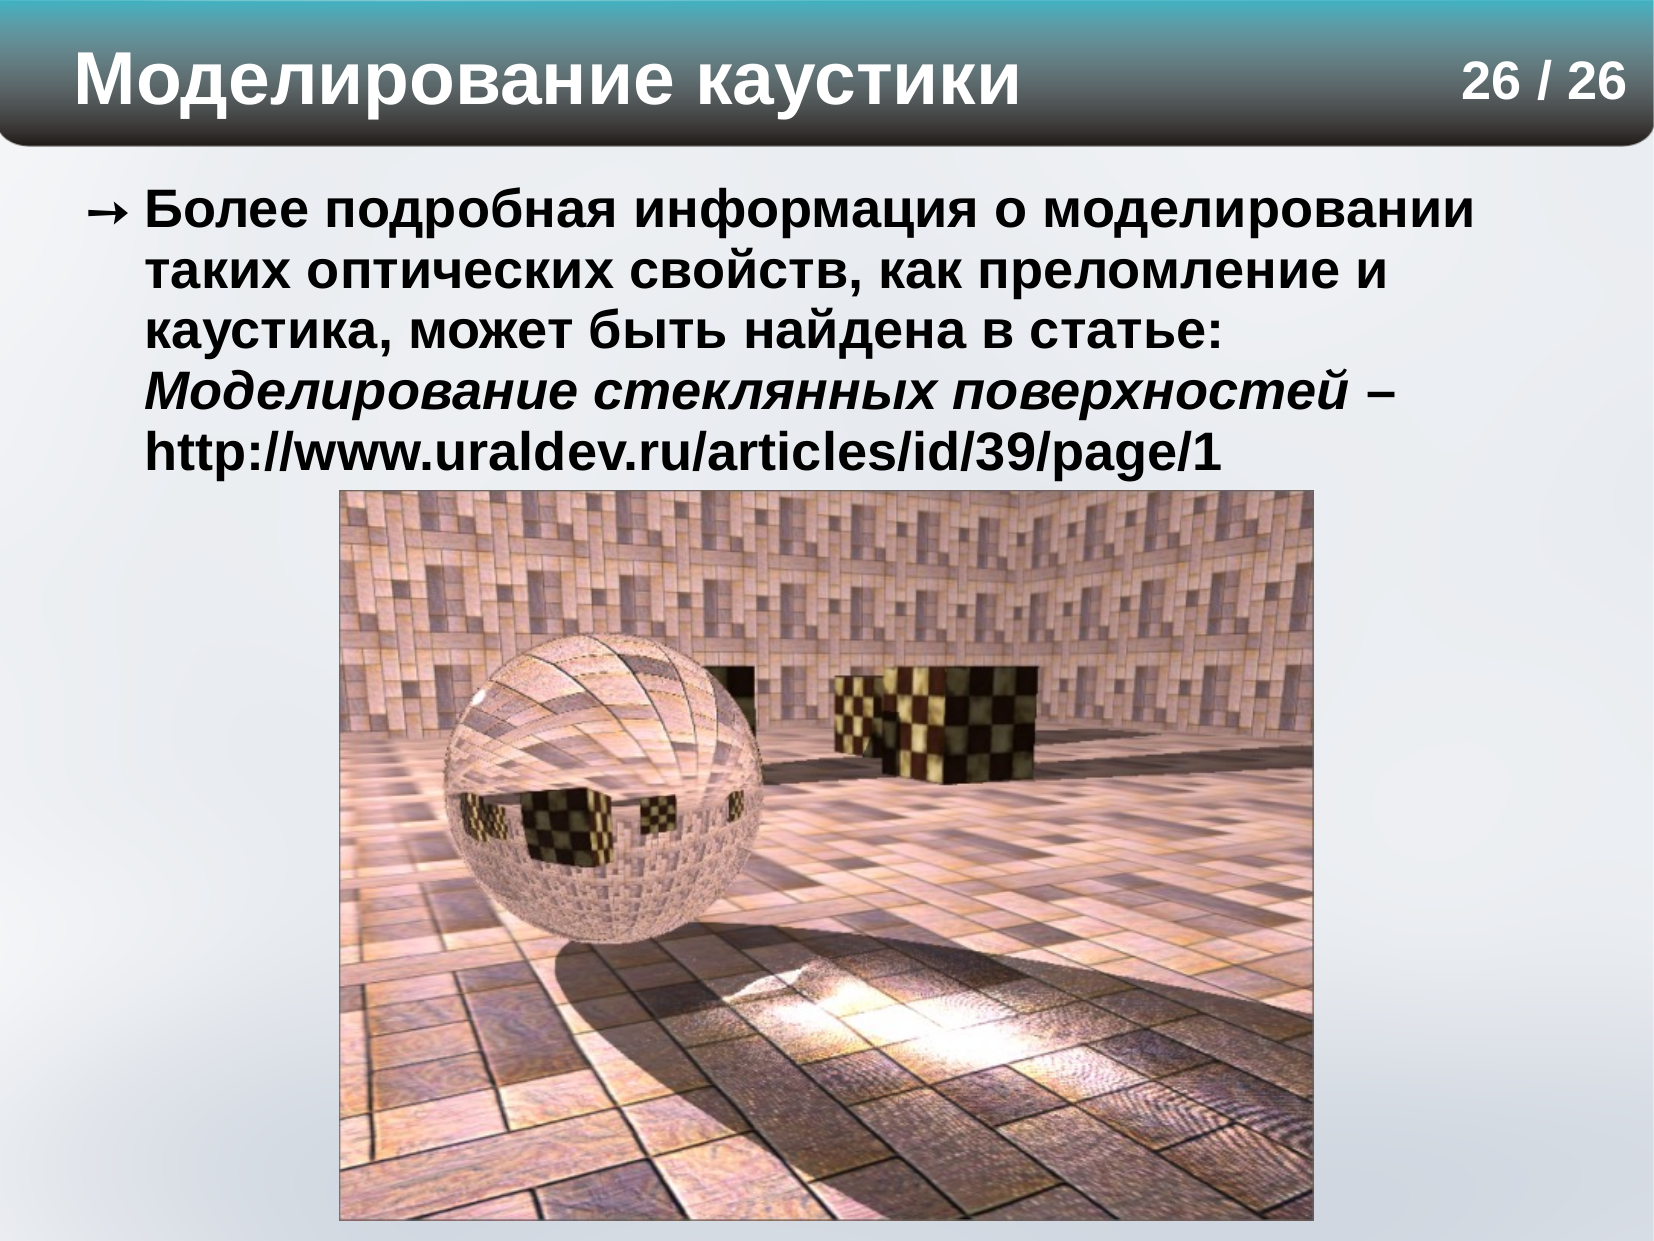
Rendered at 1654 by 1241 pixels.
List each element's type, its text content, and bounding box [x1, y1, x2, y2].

picture [0, 0, 1654, 1241]
text_box Моделирование каустики [59, 29, 1300, 129]
text_box Более подробная информация о моделировании таких оптических свойств, как преломление и каустика, может быть найдена в статье: Моделирование стеклянных поверхностей – http://www.uraldev.ru/articles/id/39/page/1 [70, 171, 1625, 489]
text_box <номер> / 26 [1446, 42, 1654, 179]
